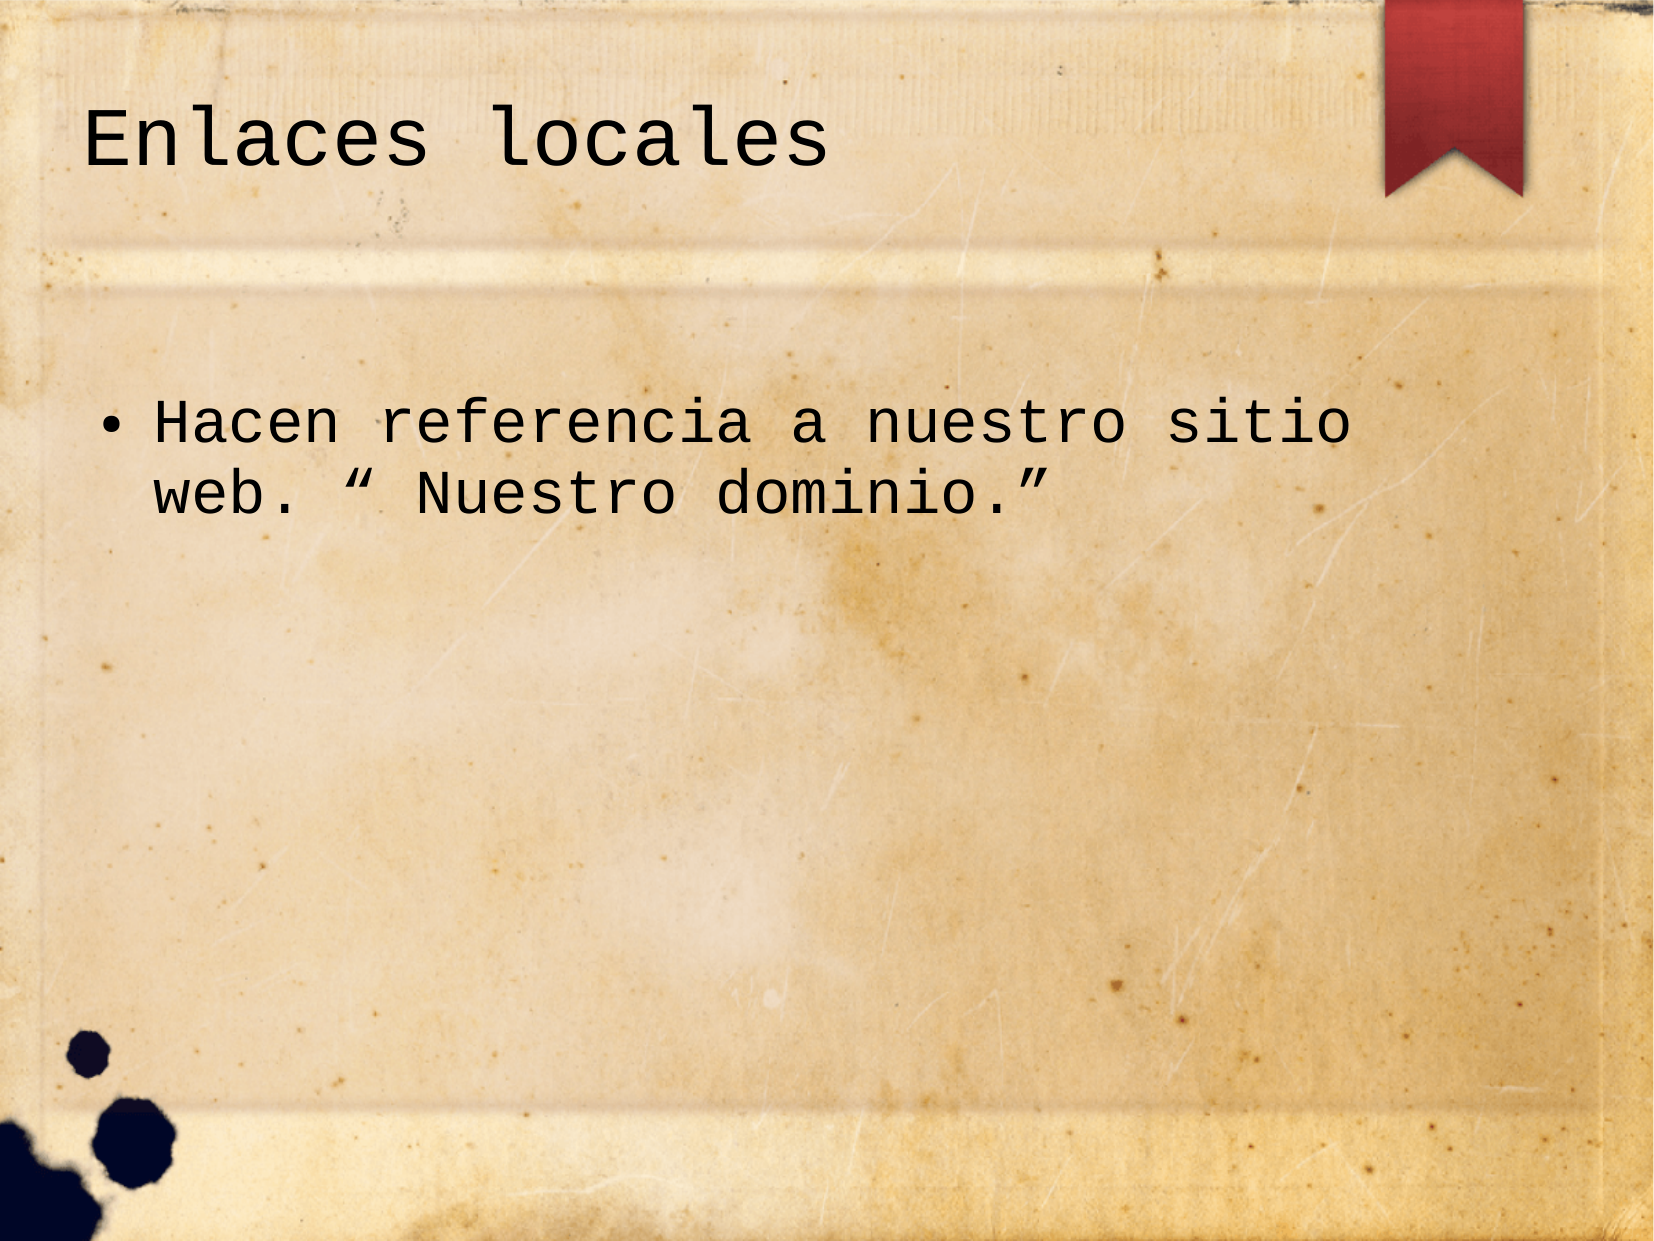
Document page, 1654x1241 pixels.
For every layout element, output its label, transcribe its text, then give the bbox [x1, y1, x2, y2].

picture [0, 0, 1654, 1241]
list Hacen referencia a nuestro sitio web. “ Nuestro dominio.” [82, 290, 1538, 1010]
title Enlaces locales [82, 49, 1347, 237]
